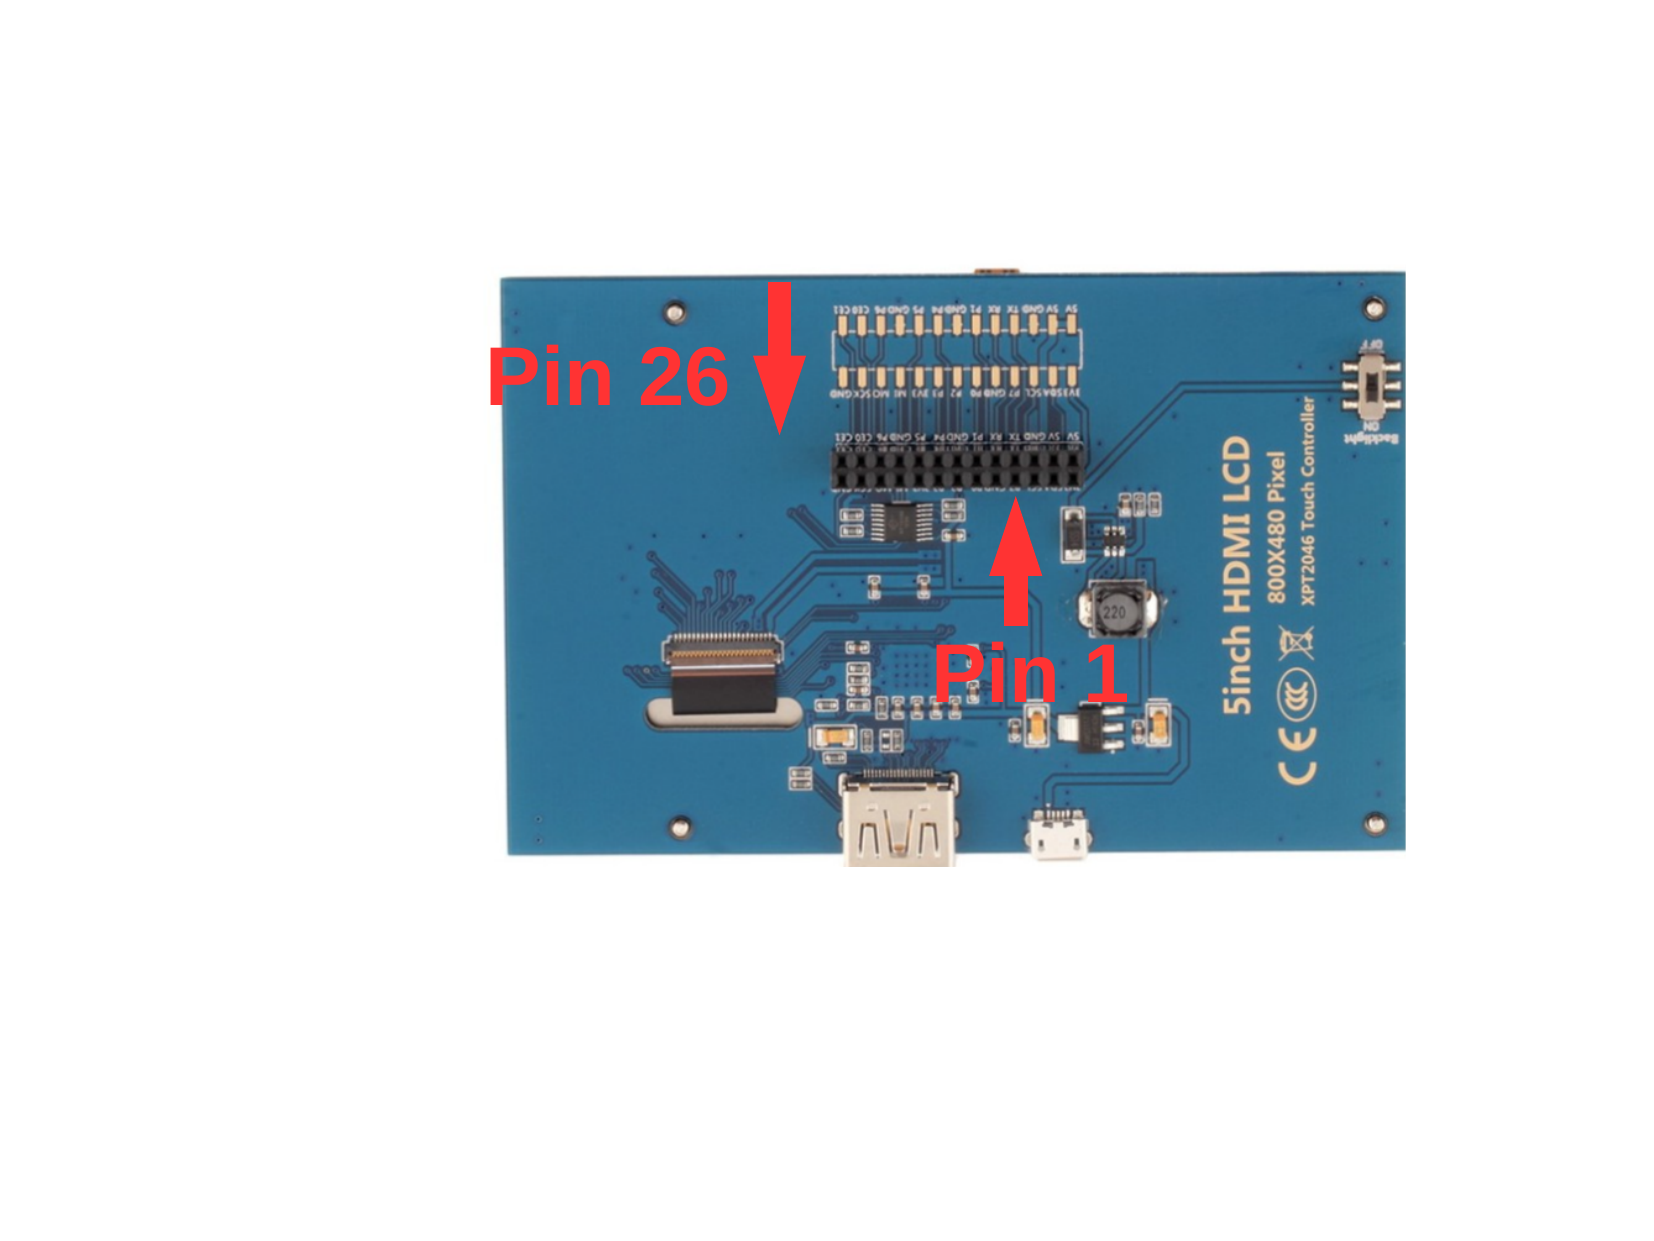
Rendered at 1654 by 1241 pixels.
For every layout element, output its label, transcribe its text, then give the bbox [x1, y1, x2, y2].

text_box Pin 1 [891, 614, 1170, 735]
picture [478, 248, 1406, 867]
text_box Pin 26 [425, 317, 792, 461]
